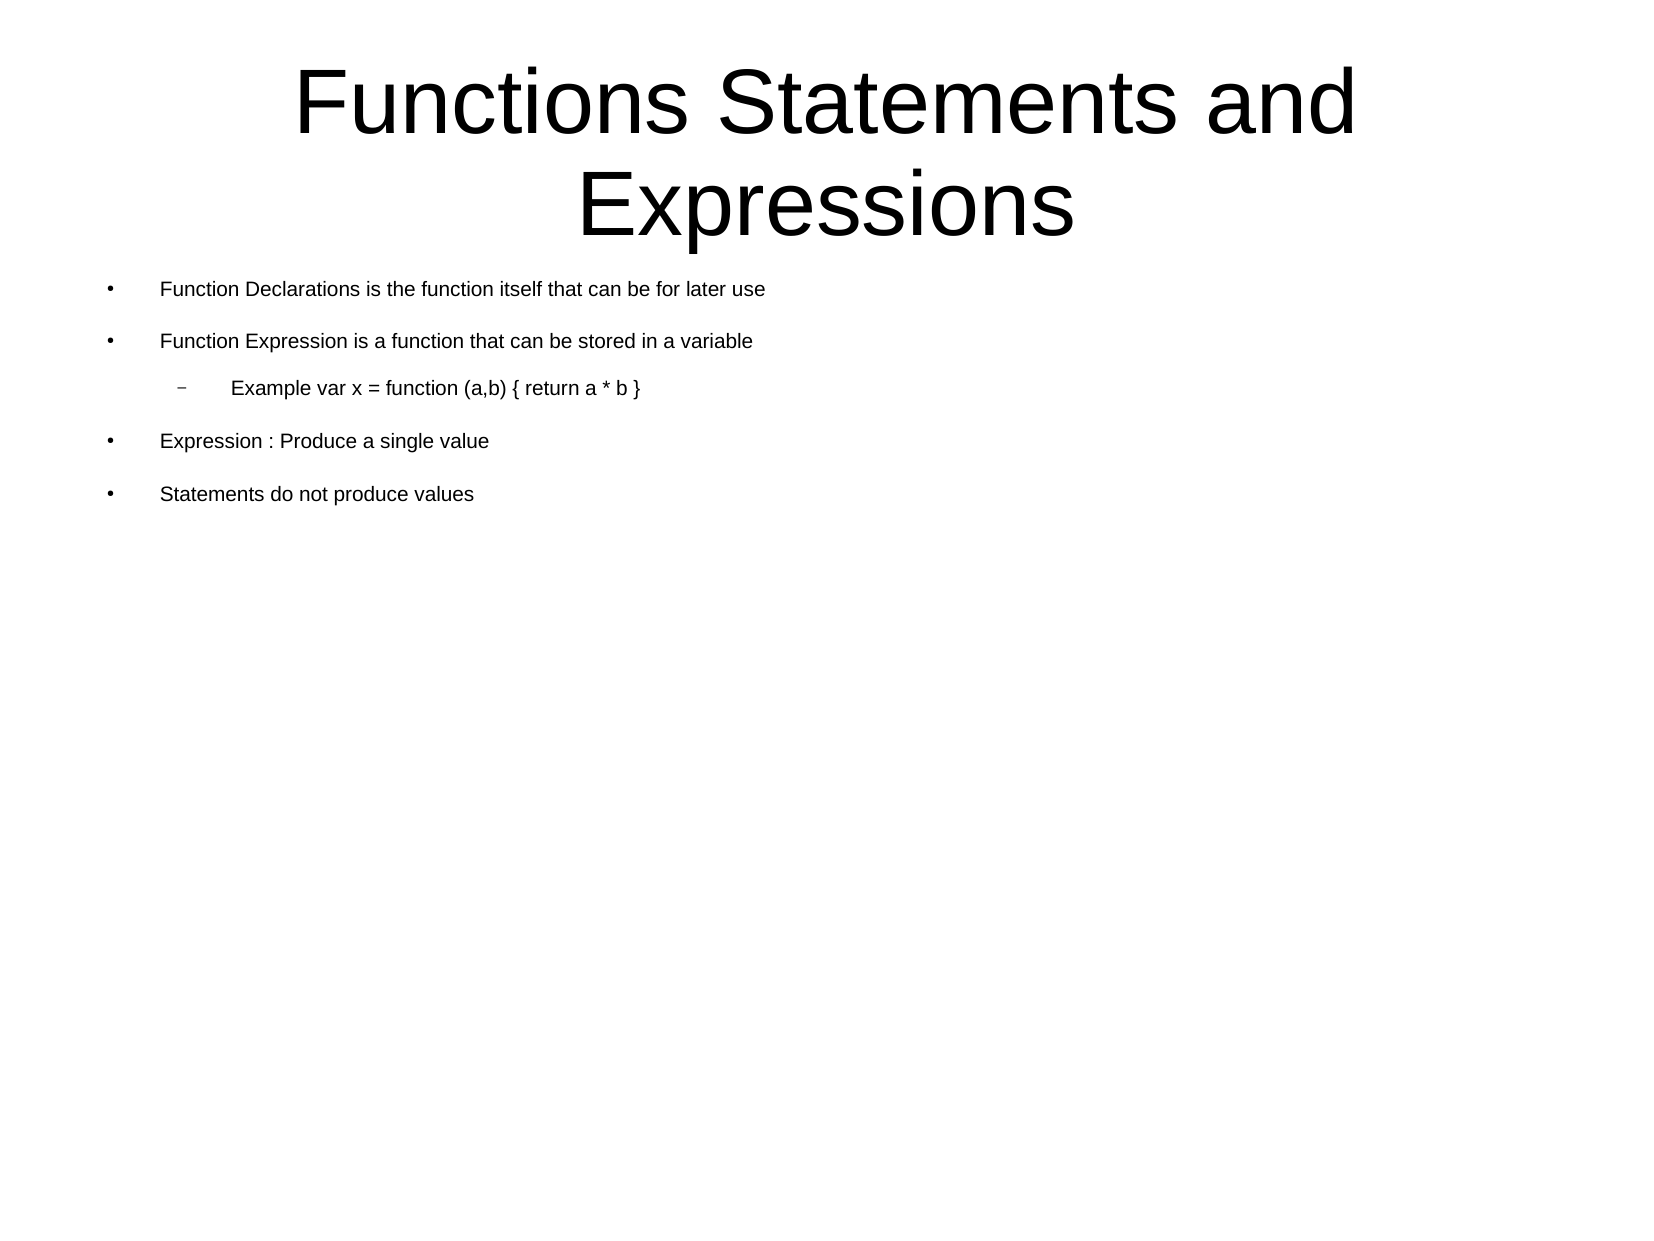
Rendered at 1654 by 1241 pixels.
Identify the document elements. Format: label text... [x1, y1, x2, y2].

list Function Declarations is the function itself that can be for later use Function Expression is a function that can be stored in a variable Example var x = function (a,b) { return a * b } Expression : Produce a single value Statements do not produce values [89, 277, 1590, 1228]
title Functions Statements and Expressions [82, 49, 1571, 257]
